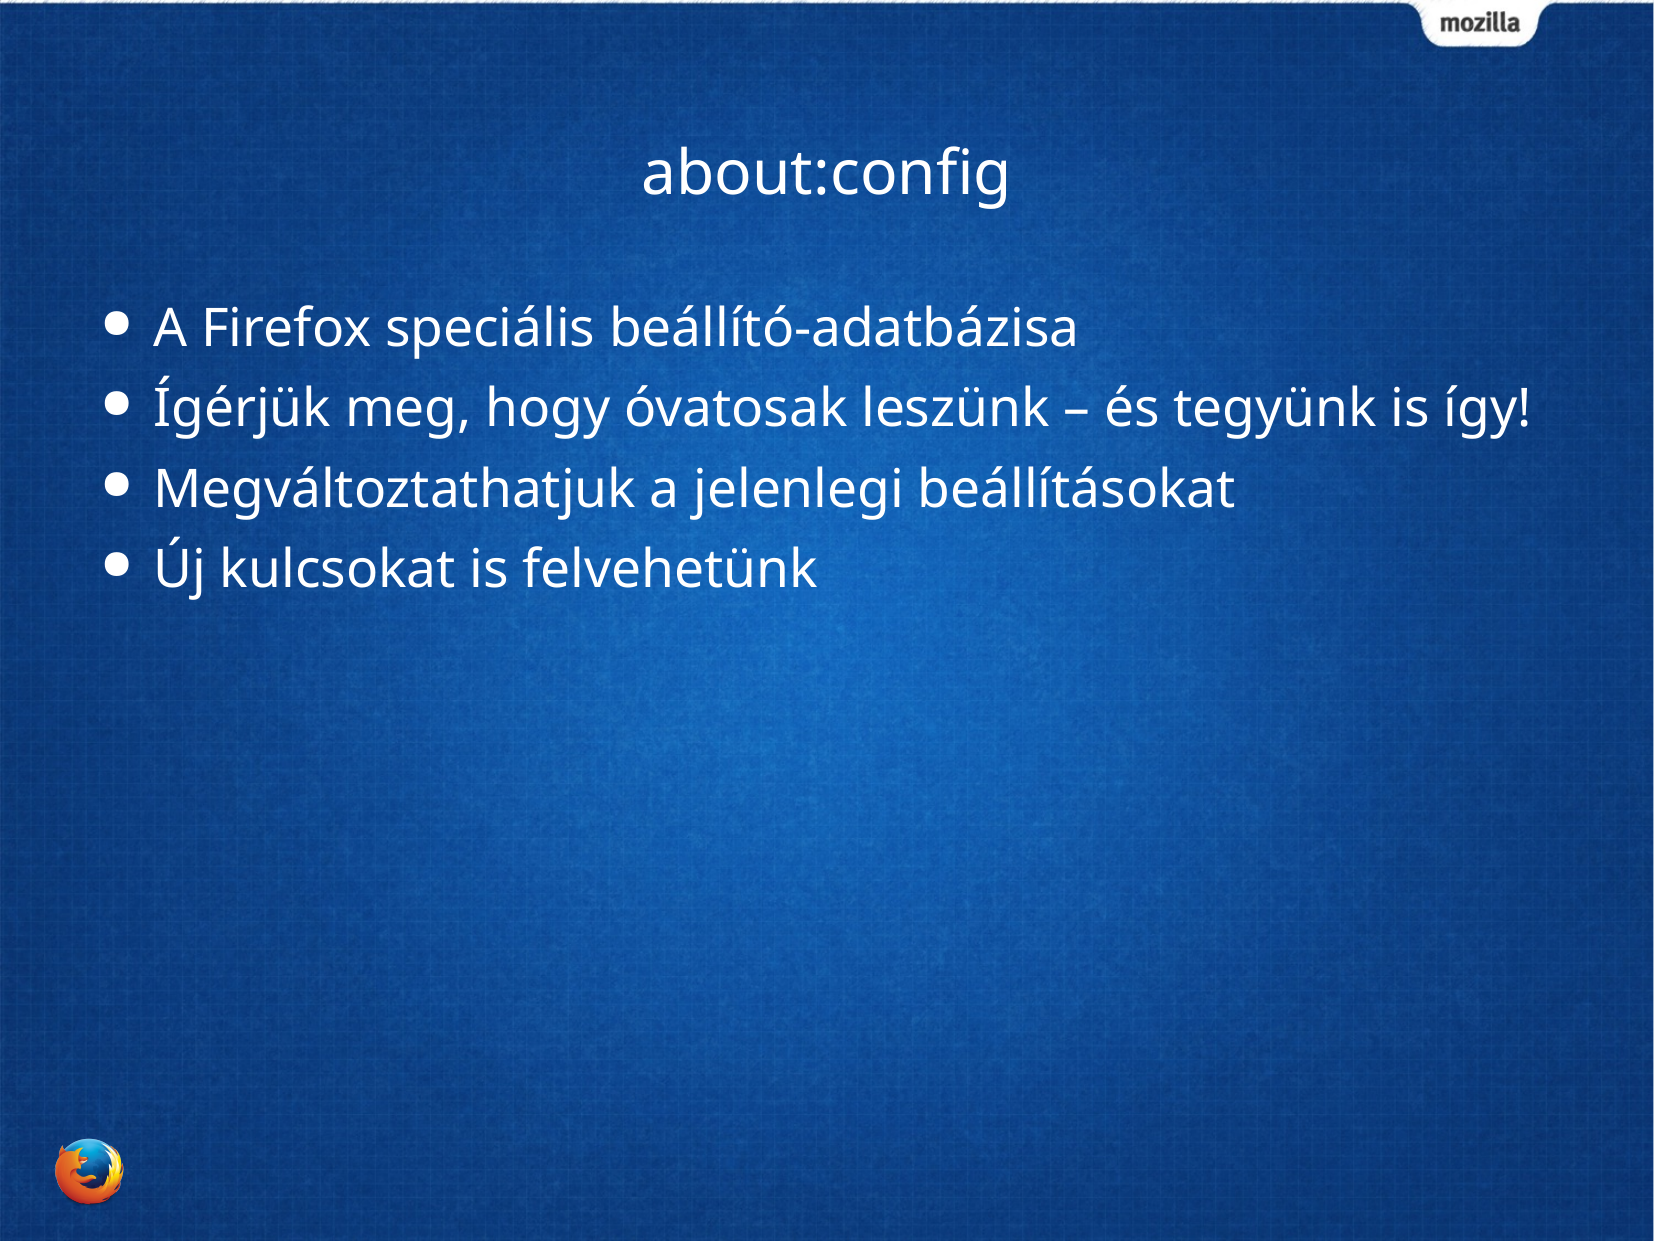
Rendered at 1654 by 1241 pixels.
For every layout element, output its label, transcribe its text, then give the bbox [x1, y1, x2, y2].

title about:config [82, 49, 1571, 257]
list A Firefox speciális beállító-adatbázisa Ígérjük meg, hogy óvatosak leszünk – és tegyünk is így! Megváltoztathatjuk a jelenlegi beállításokat Új kulcsokat is felvehetünk [82, 289, 1571, 1108]
picture [0, 0, 1654, 1241]
